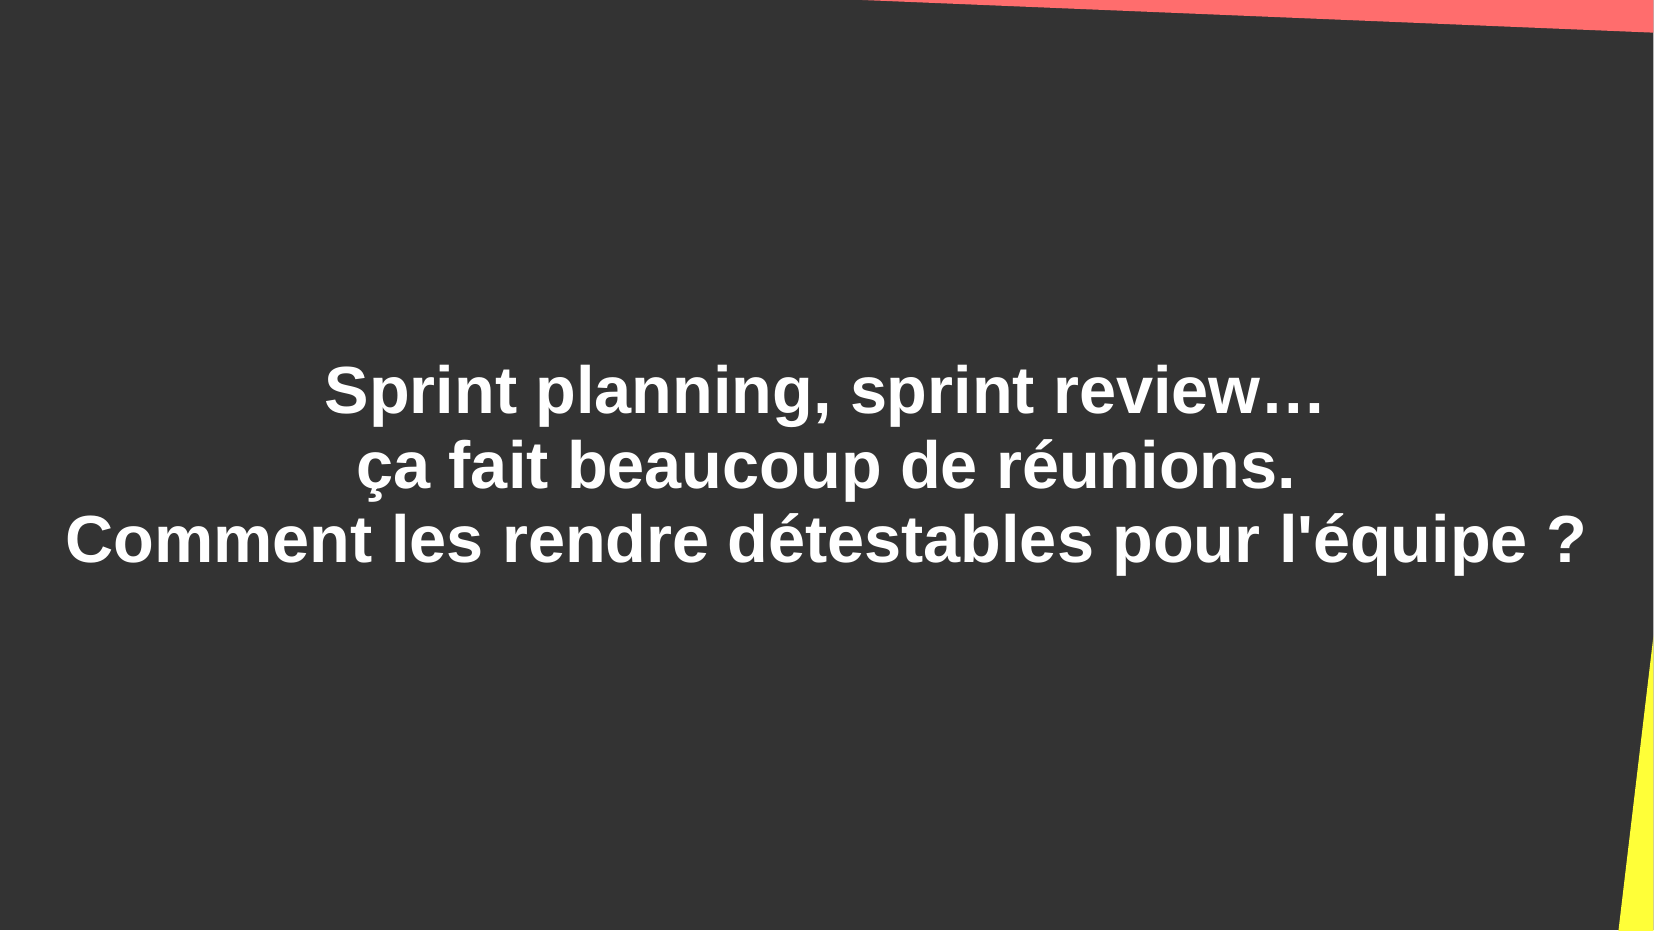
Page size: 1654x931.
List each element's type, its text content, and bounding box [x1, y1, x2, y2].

text_box [862, 0, 1654, 33]
text_box [1618, 631, 1654, 931]
title Sprint planning, sprint review… ça fait beaucoup de réunions. Comment les rendre détestables pour l'équipe ? [31, 352, 1622, 578]
